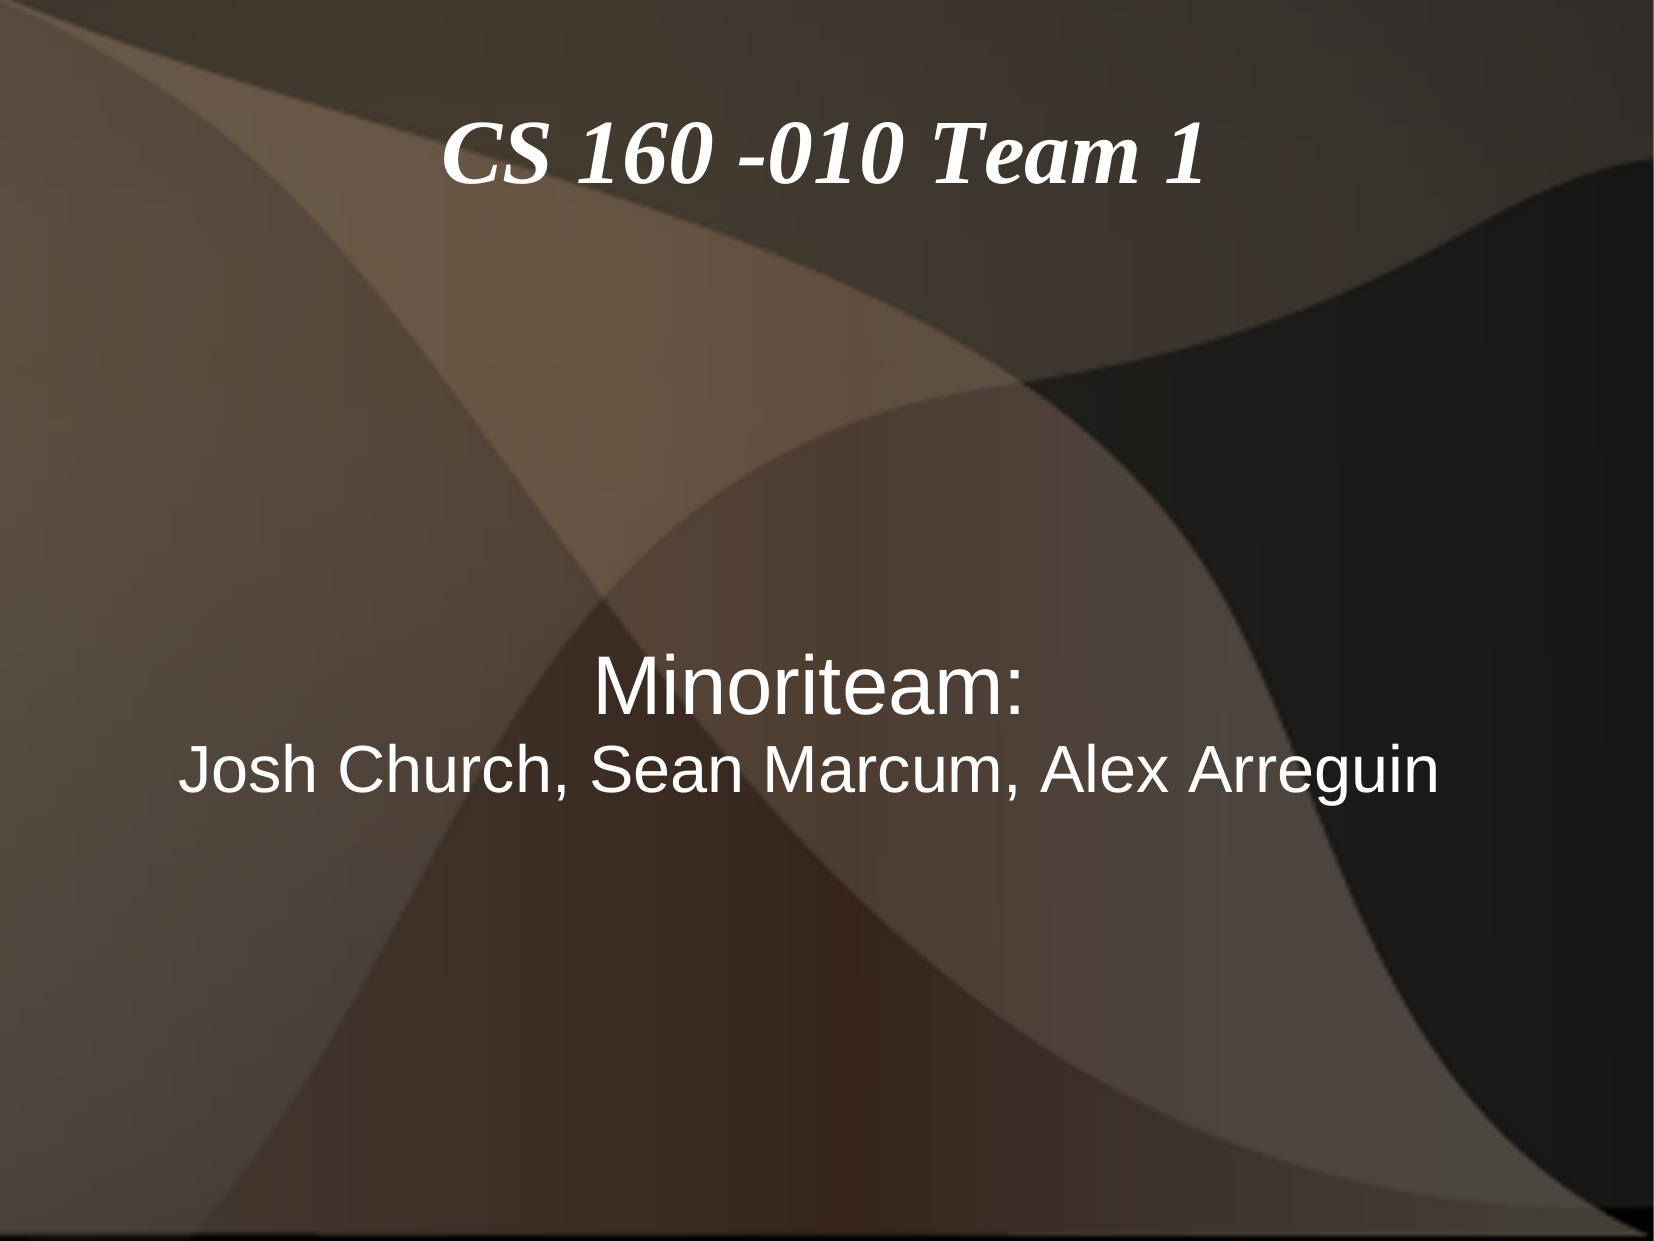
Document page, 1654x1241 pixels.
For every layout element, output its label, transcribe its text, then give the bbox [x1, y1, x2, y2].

subtitle Minoriteam: Josh Church, Sean Marcum, Alex Arreguin [75, 321, 1564, 1126]
picture [0, 0, 1654, 1241]
title CS 160 -010 Team 1 [82, 56, 1571, 250]
